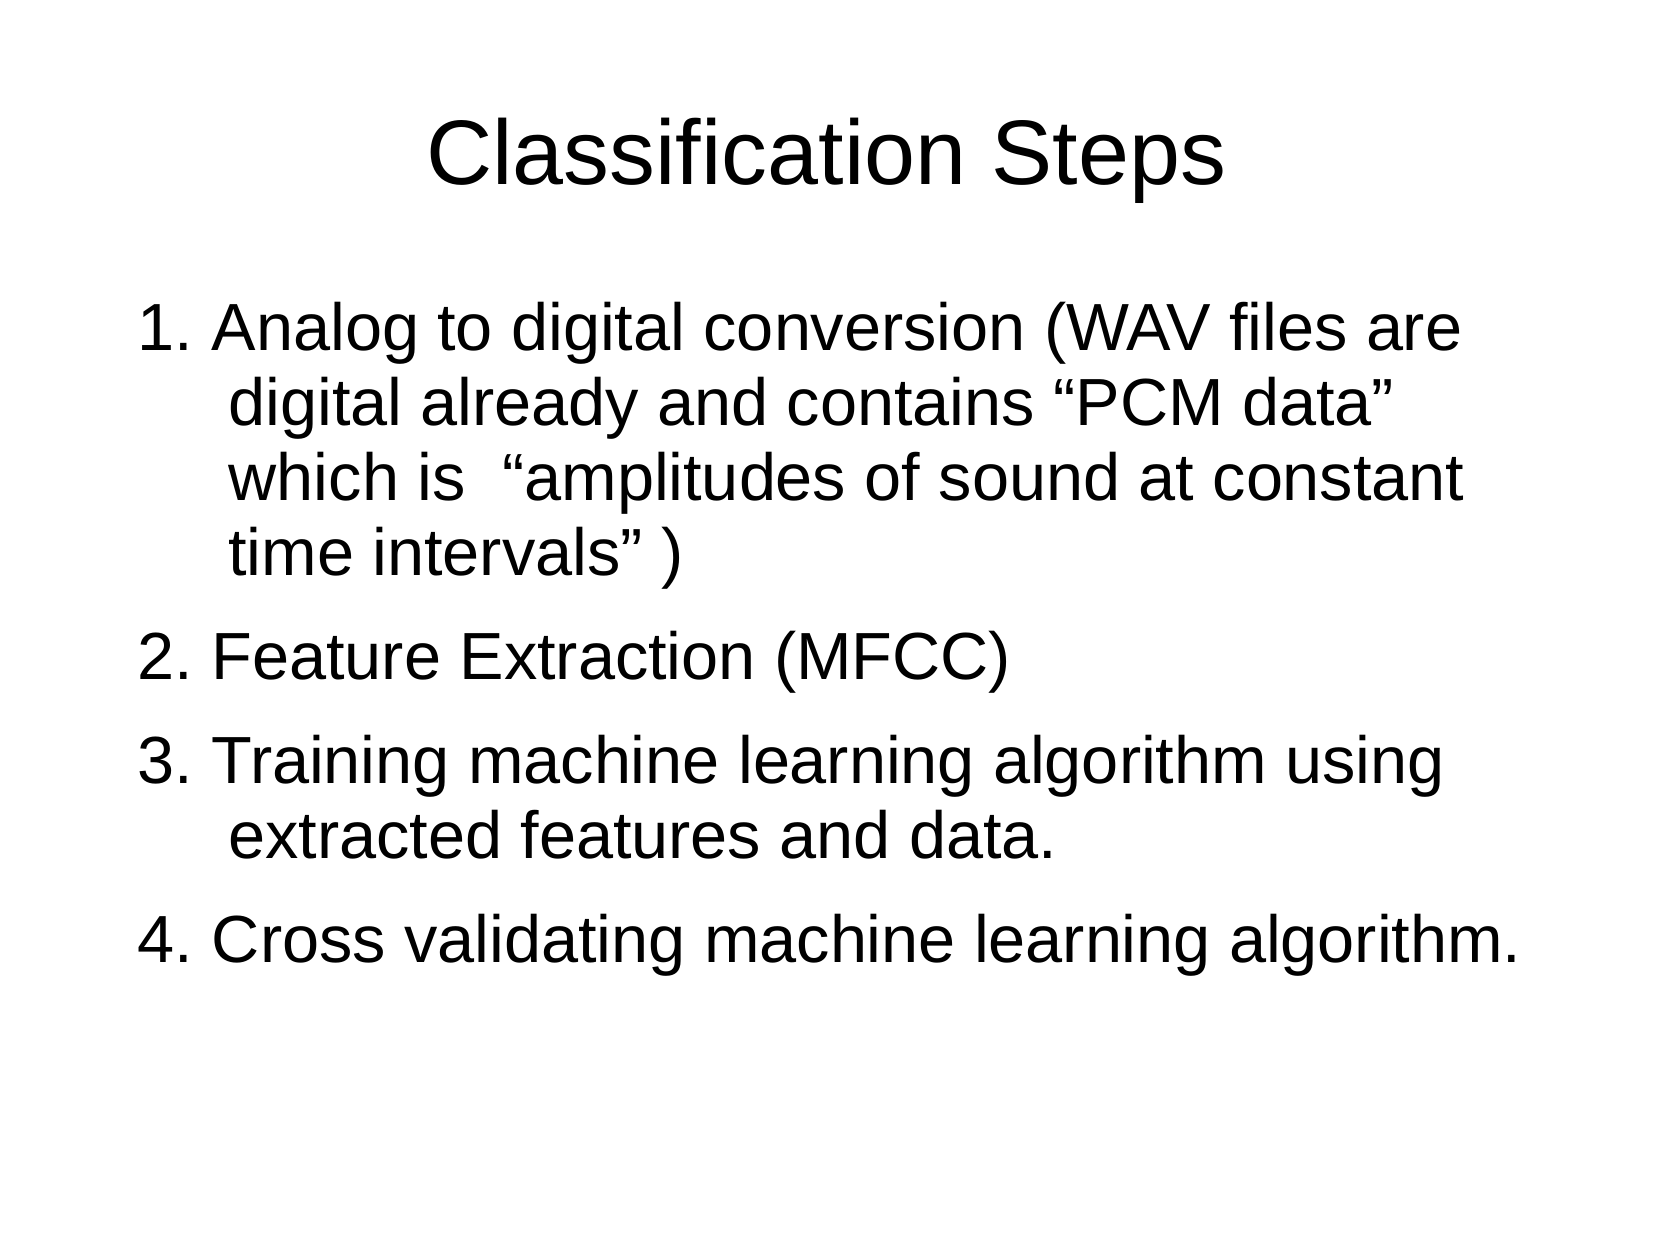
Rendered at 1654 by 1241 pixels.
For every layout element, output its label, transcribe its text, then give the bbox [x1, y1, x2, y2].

title Classification Steps [82, 49, 1571, 257]
list Analog to digital conversion (WAV files are digital already and contains “PCM data” which is “amplitudes of sound at constant time intervals” ) Feature Extraction (MFCC) Training machine learning algorithm using extracted features and data. Cross validating machine learning algorithm. [82, 290, 1571, 1010]
